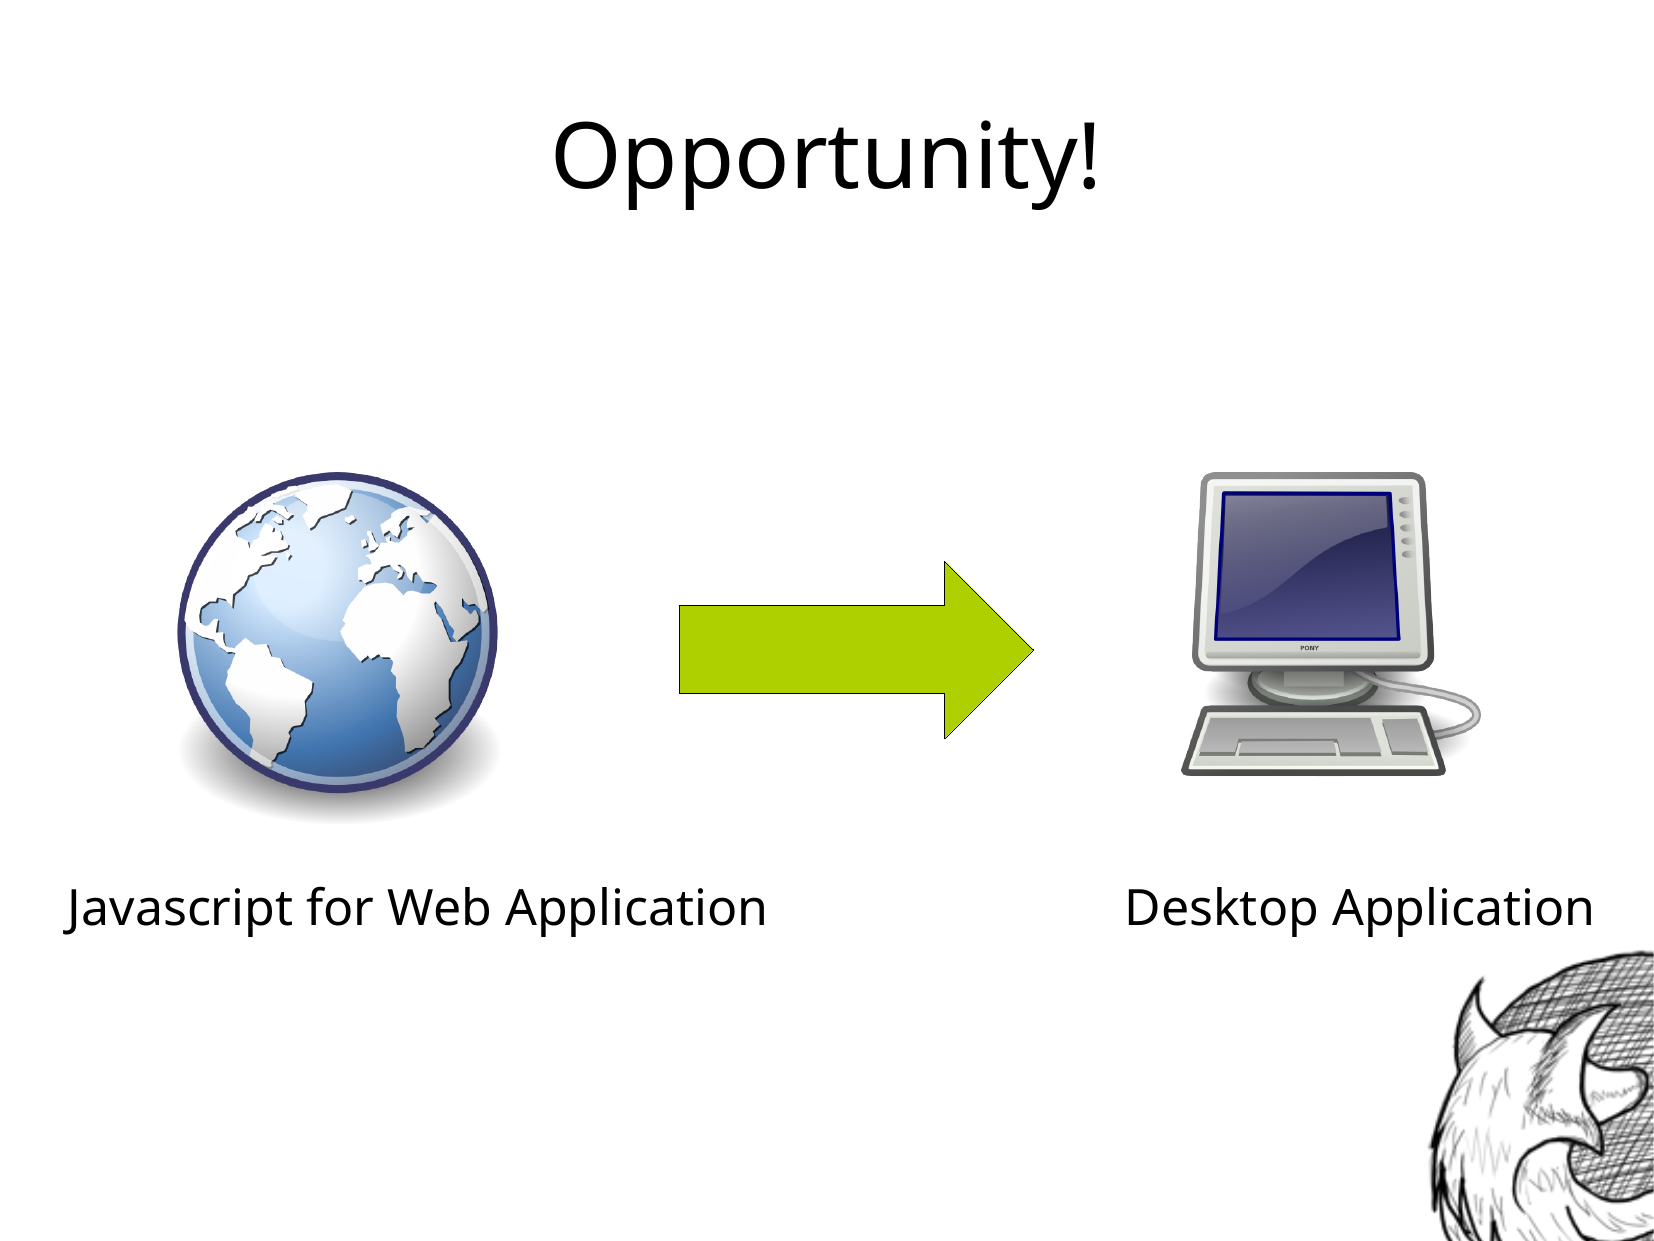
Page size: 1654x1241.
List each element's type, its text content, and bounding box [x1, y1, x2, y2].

text_box Desktop Application [1109, 864, 1579, 940]
text_box [679, 561, 1034, 739]
title Opportunity! [82, 56, 1571, 250]
text_box Javascript for Web Application [53, 864, 747, 940]
picture [1386, 915, 1654, 1241]
picture [1181, 472, 1481, 777]
picture [177, 472, 502, 825]
